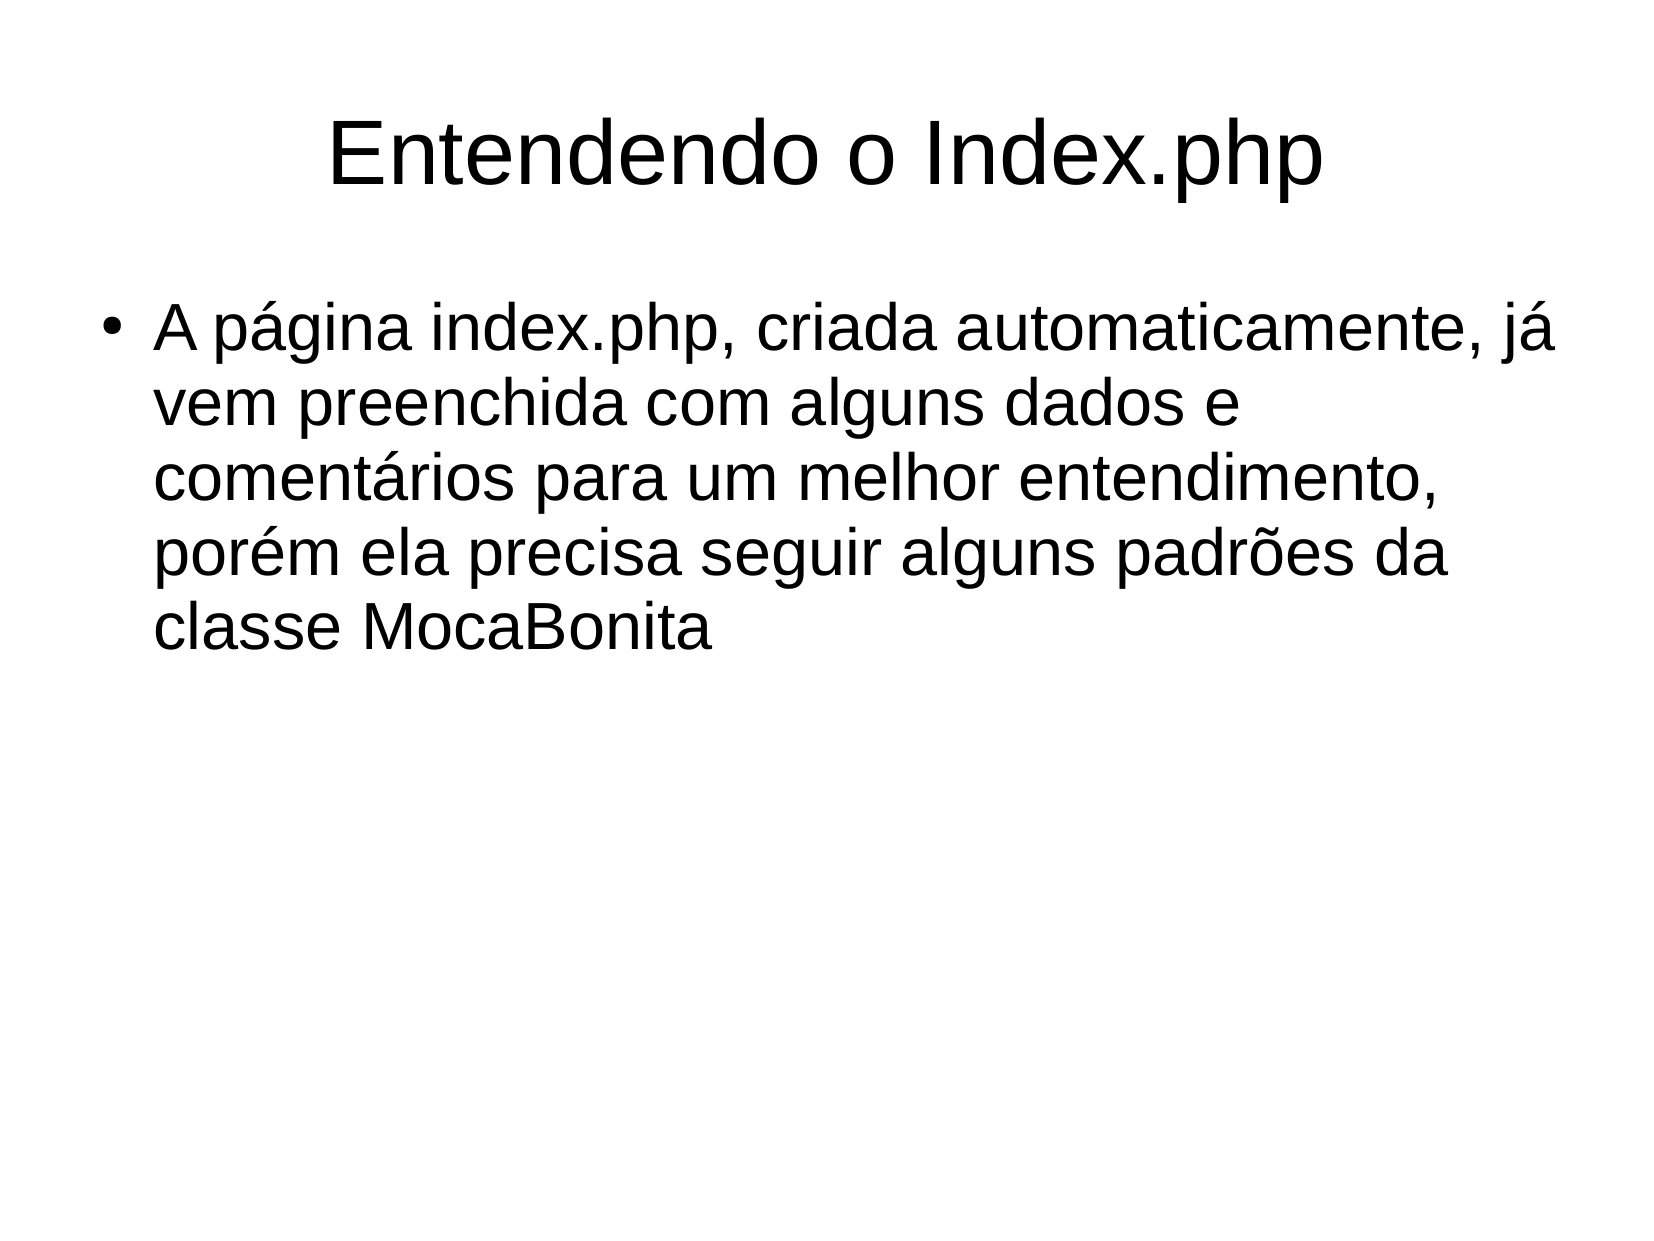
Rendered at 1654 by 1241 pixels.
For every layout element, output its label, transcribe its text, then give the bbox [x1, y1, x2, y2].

list A página index.php, criada automaticamente, já vem preenchida com alguns dados e comentários para um melhor entendimento, porém ela precisa seguir alguns padrões da classe MocaBonita [82, 290, 1571, 1010]
title Entendendo o Index.php [82, 49, 1571, 257]
